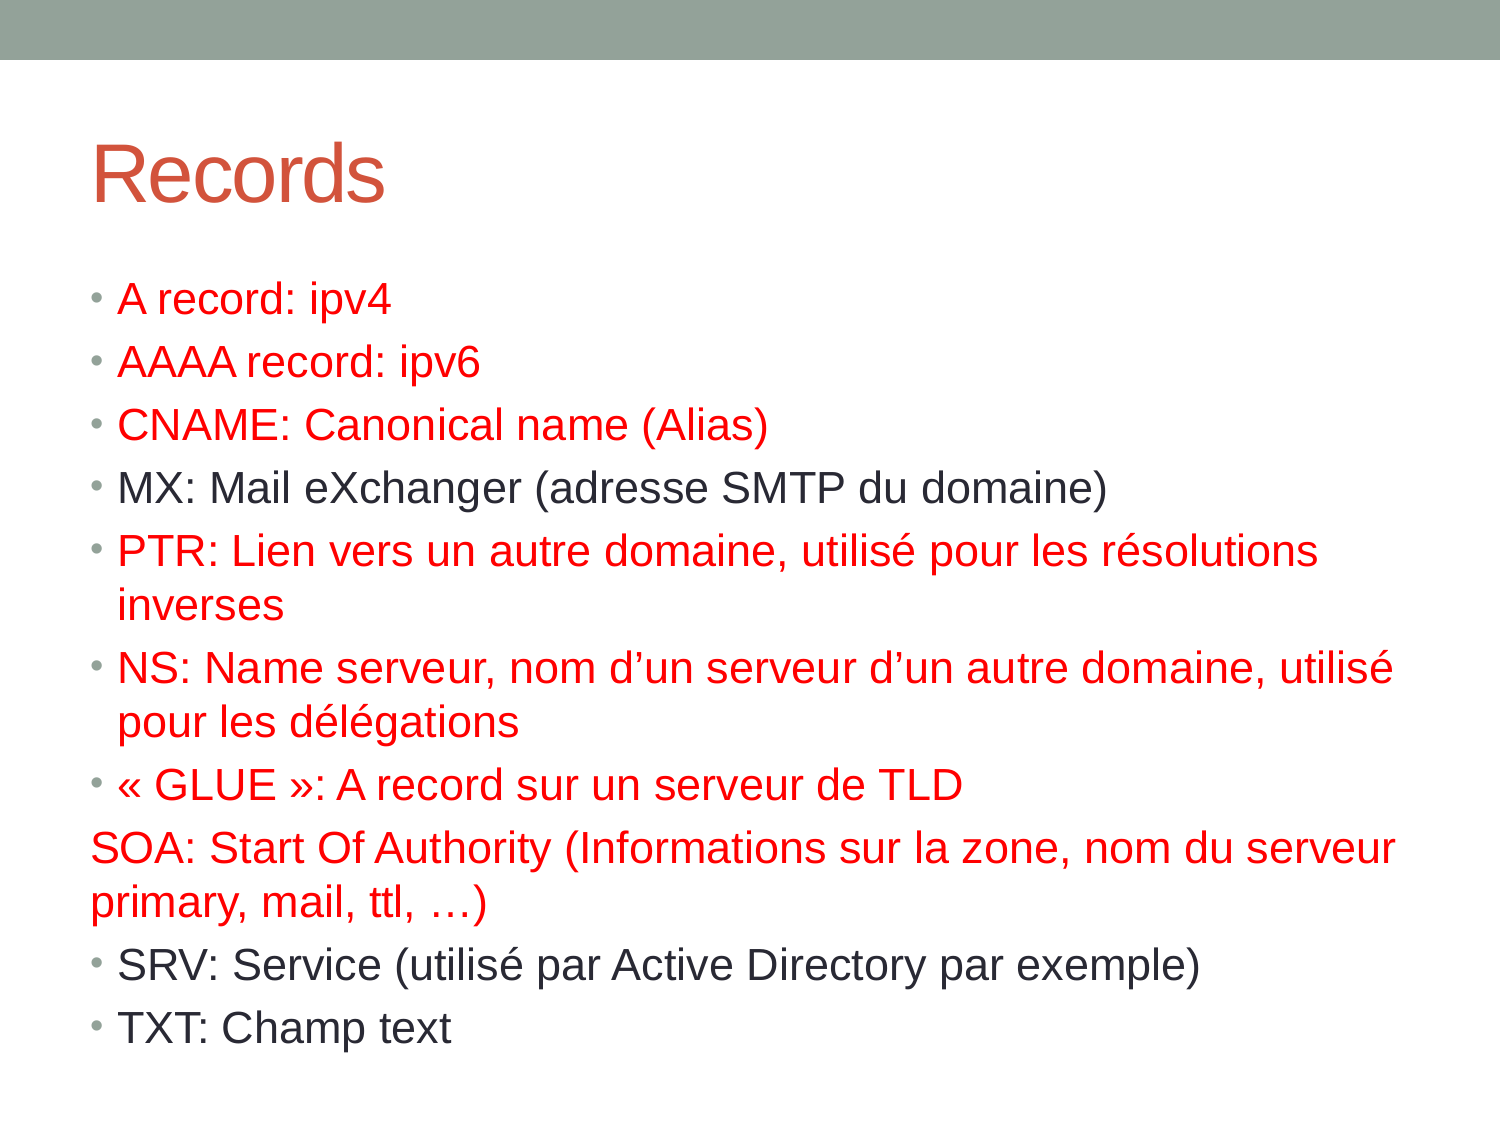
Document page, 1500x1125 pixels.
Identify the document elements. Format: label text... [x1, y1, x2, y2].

list A record: ipv4 AAAA record: ipv6 CNAME: Canonical name (Alias) MX: Mail eXchanger (adresse SMTP du domaine) PTR: Lien vers un autre domaine, utilisé pour les résolutions inverses NS: Name serveur, nom d’un serveur d’un autre domaine, utilisé pour les délégations « GLUE »: A record sur un serveur de TLD SOA: Start Of Authority (Informations sur la zone, nom du serveur primary, mail, ttl, …) SRV: Service (utilisé par Active Directory par exemple) TXT: Champ text [75, 262, 1425, 1063]
title Records [75, 87, 1425, 250]
